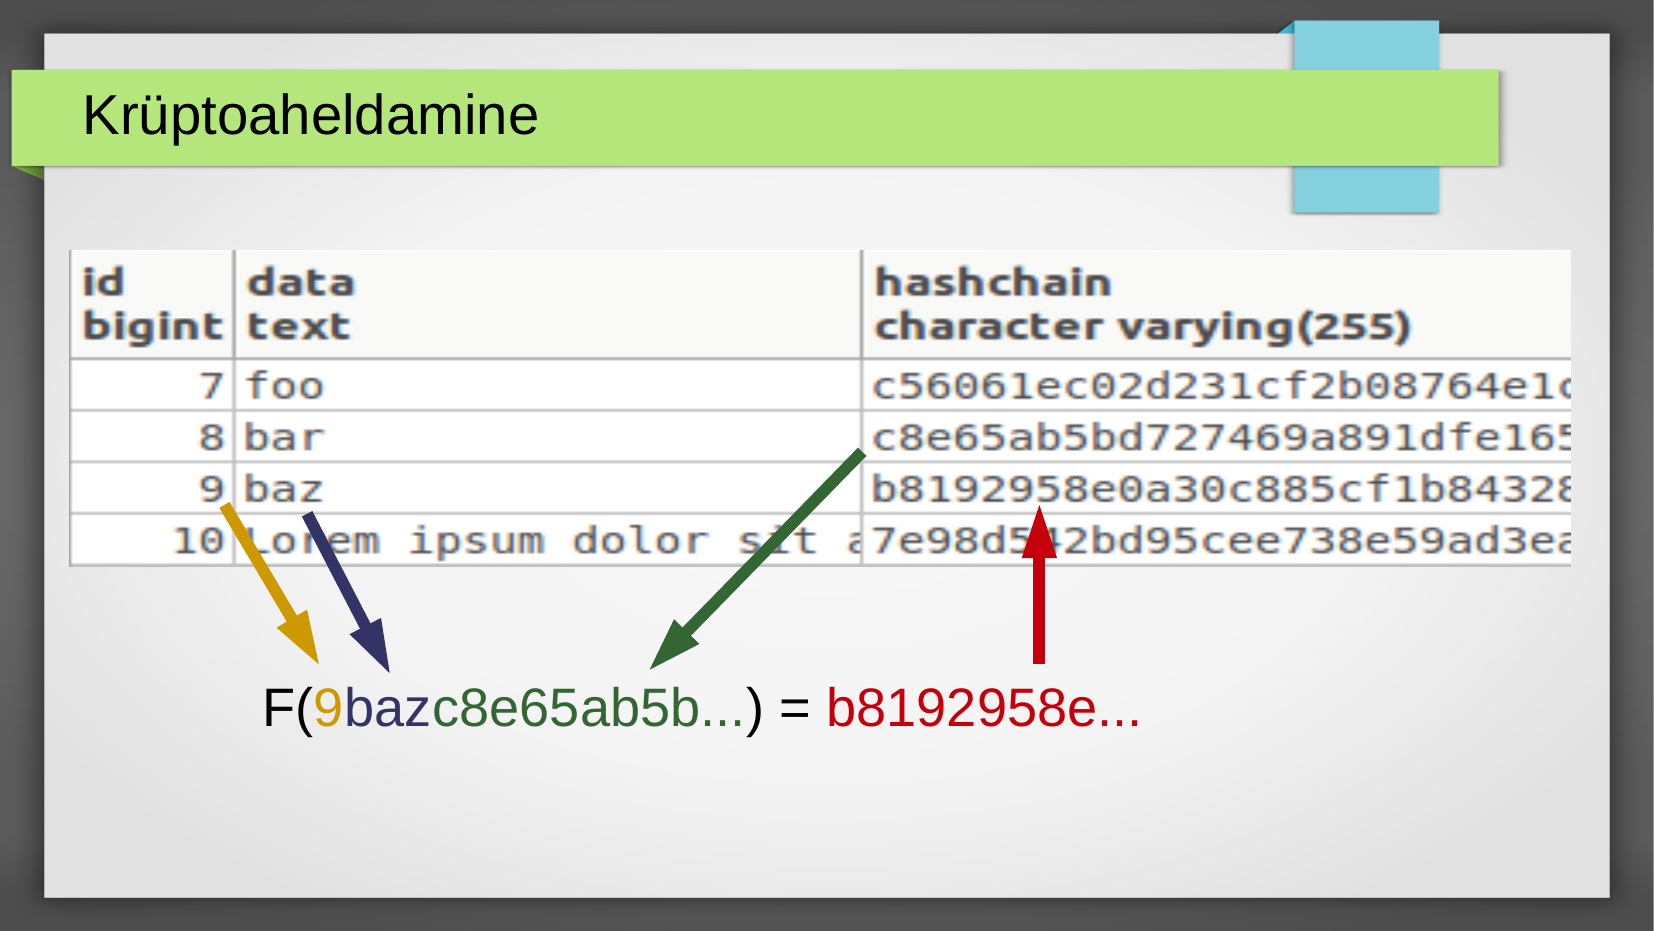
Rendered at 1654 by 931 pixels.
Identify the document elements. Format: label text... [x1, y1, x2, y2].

title Krüptoaheldamine [82, 70, 1264, 160]
text_box F(9bazc8e65ab5b...) = b8192958e... [248, 669, 1371, 746]
picture [0, 0, 1654, 931]
